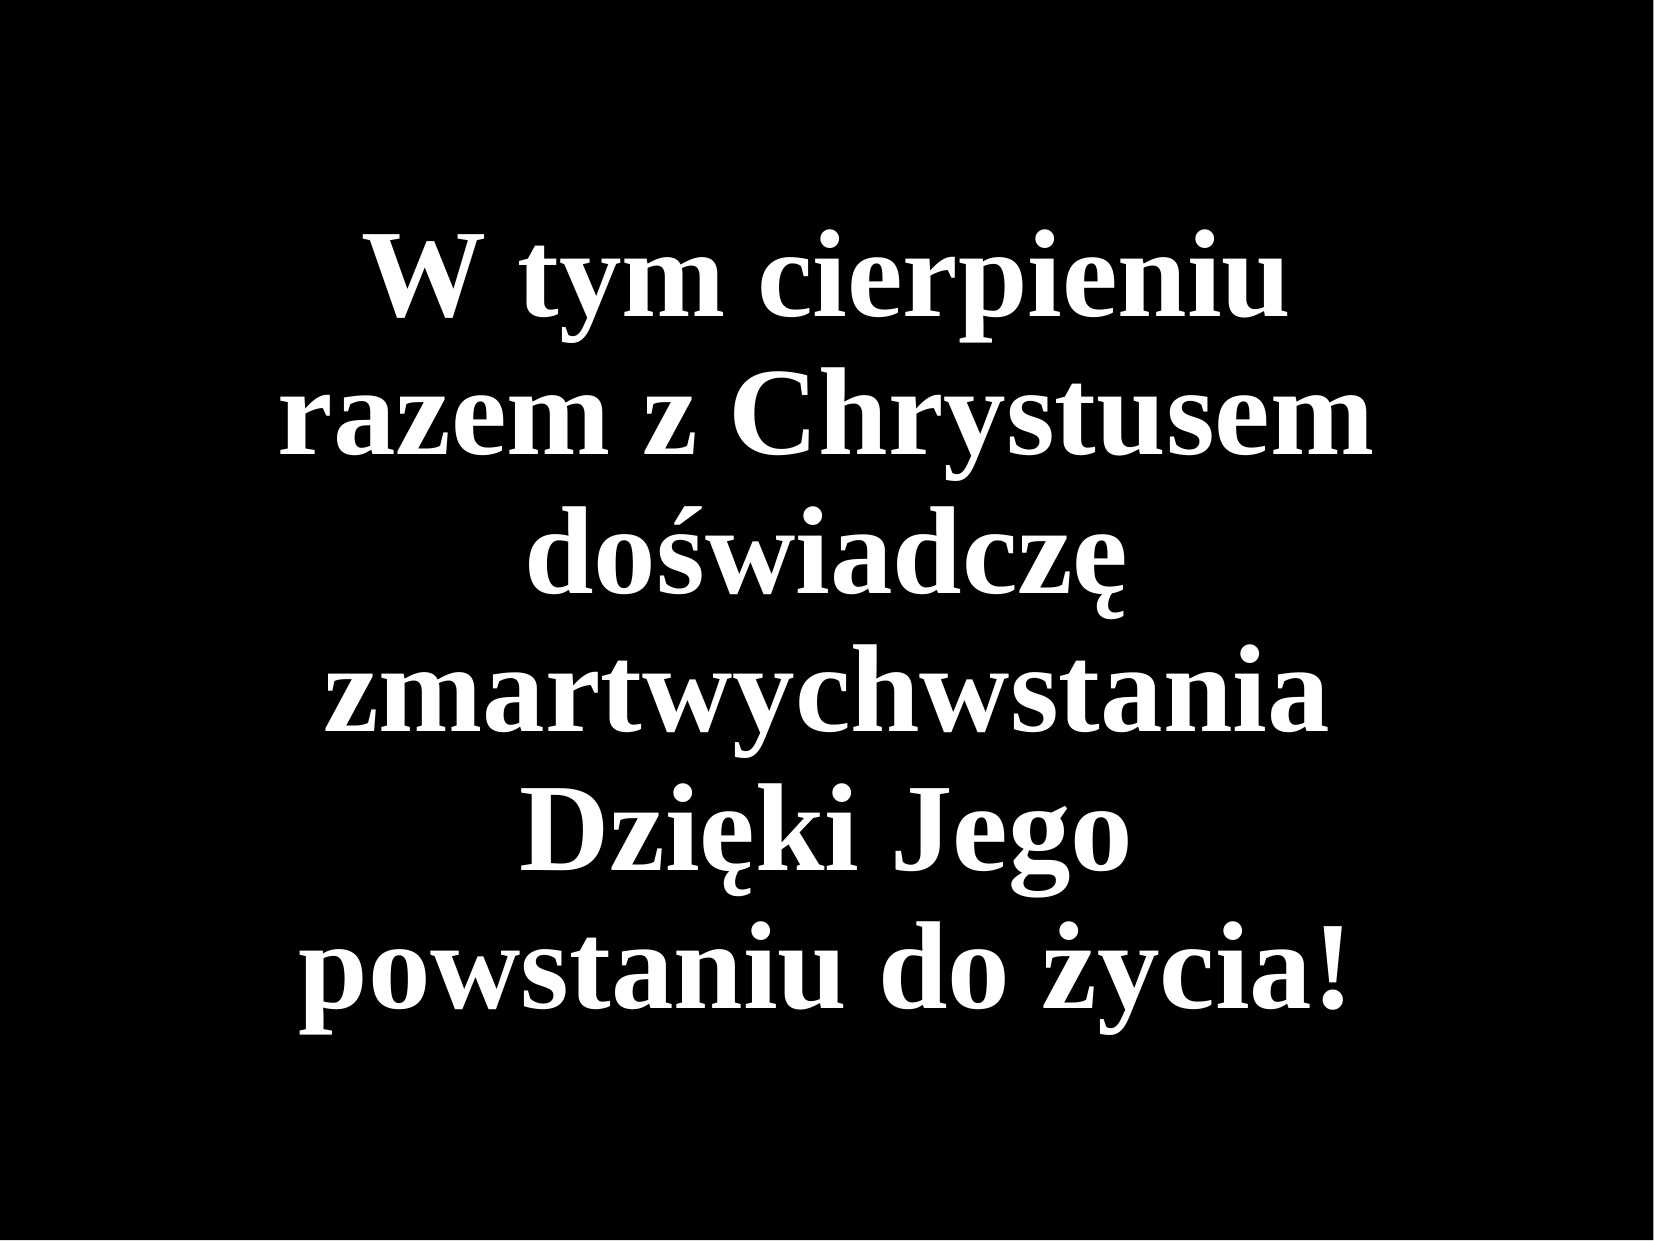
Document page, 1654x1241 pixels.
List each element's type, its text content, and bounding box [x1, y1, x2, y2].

title W tym cierpieniu razem z Chrystusem doświadczę zmartwychwstania Dzięki Jego powstaniu do życia! [0, 0, 1654, 1241]
